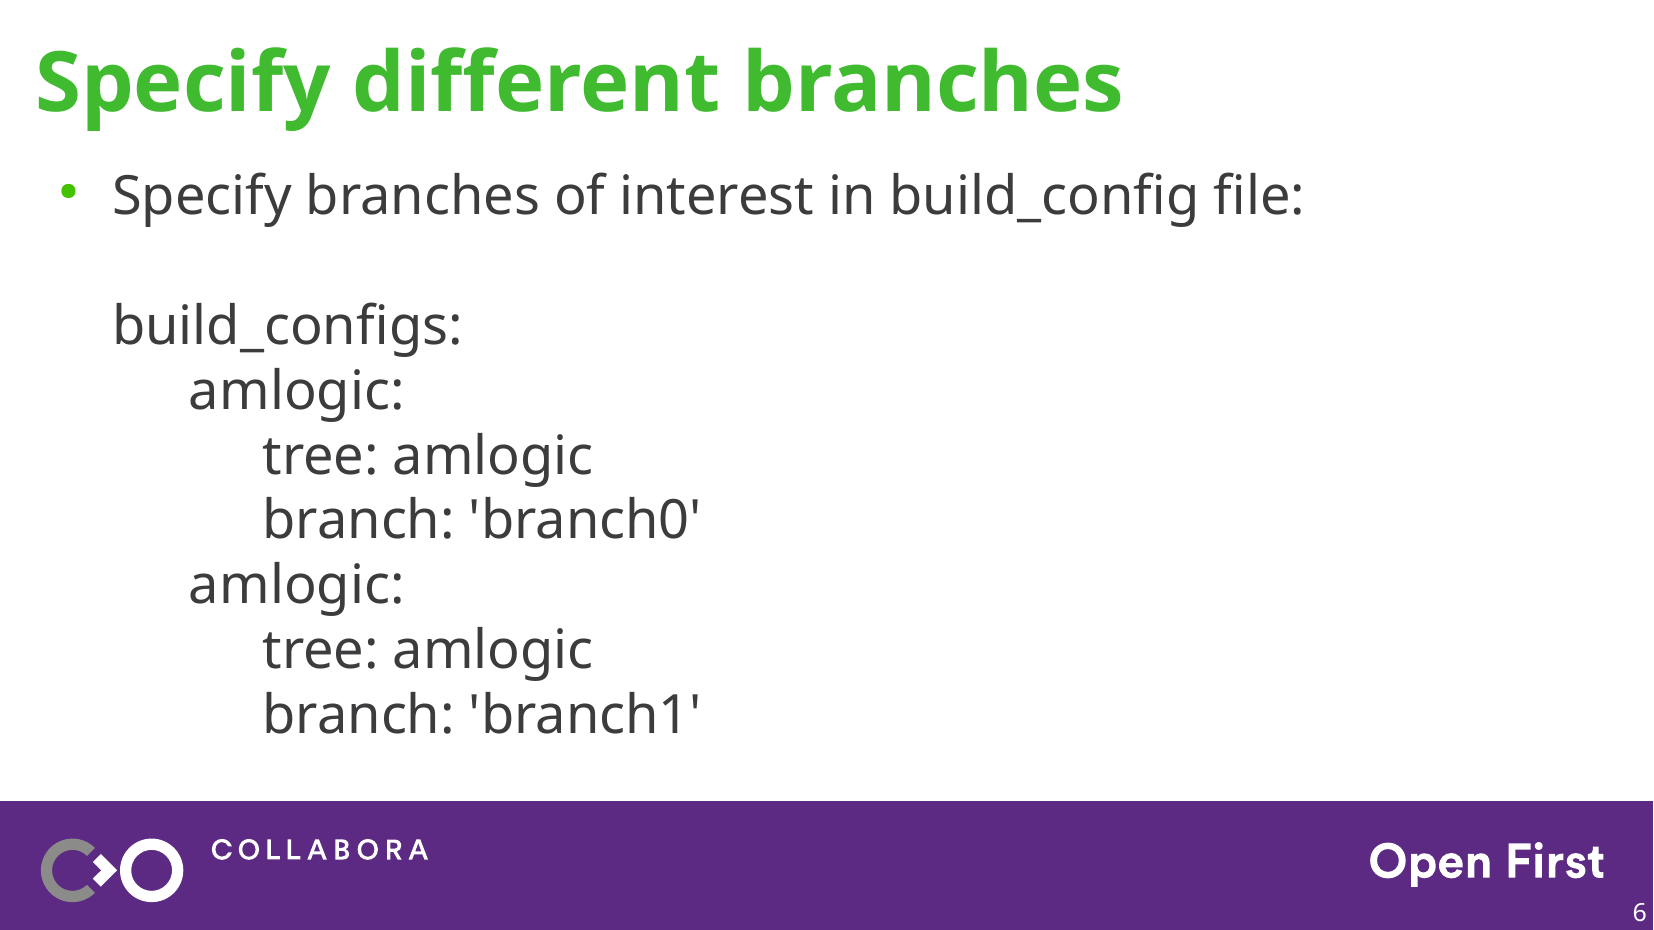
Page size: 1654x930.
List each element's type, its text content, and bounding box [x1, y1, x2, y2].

title Specify different branches [35, 28, 1608, 192]
list Specify branches of interest in build_config file: build_configs: amlogic: tree: amlogic branch: 'branch0' amlogic: tree: amlogic branch: 'branch1' [41, 160, 1613, 802]
